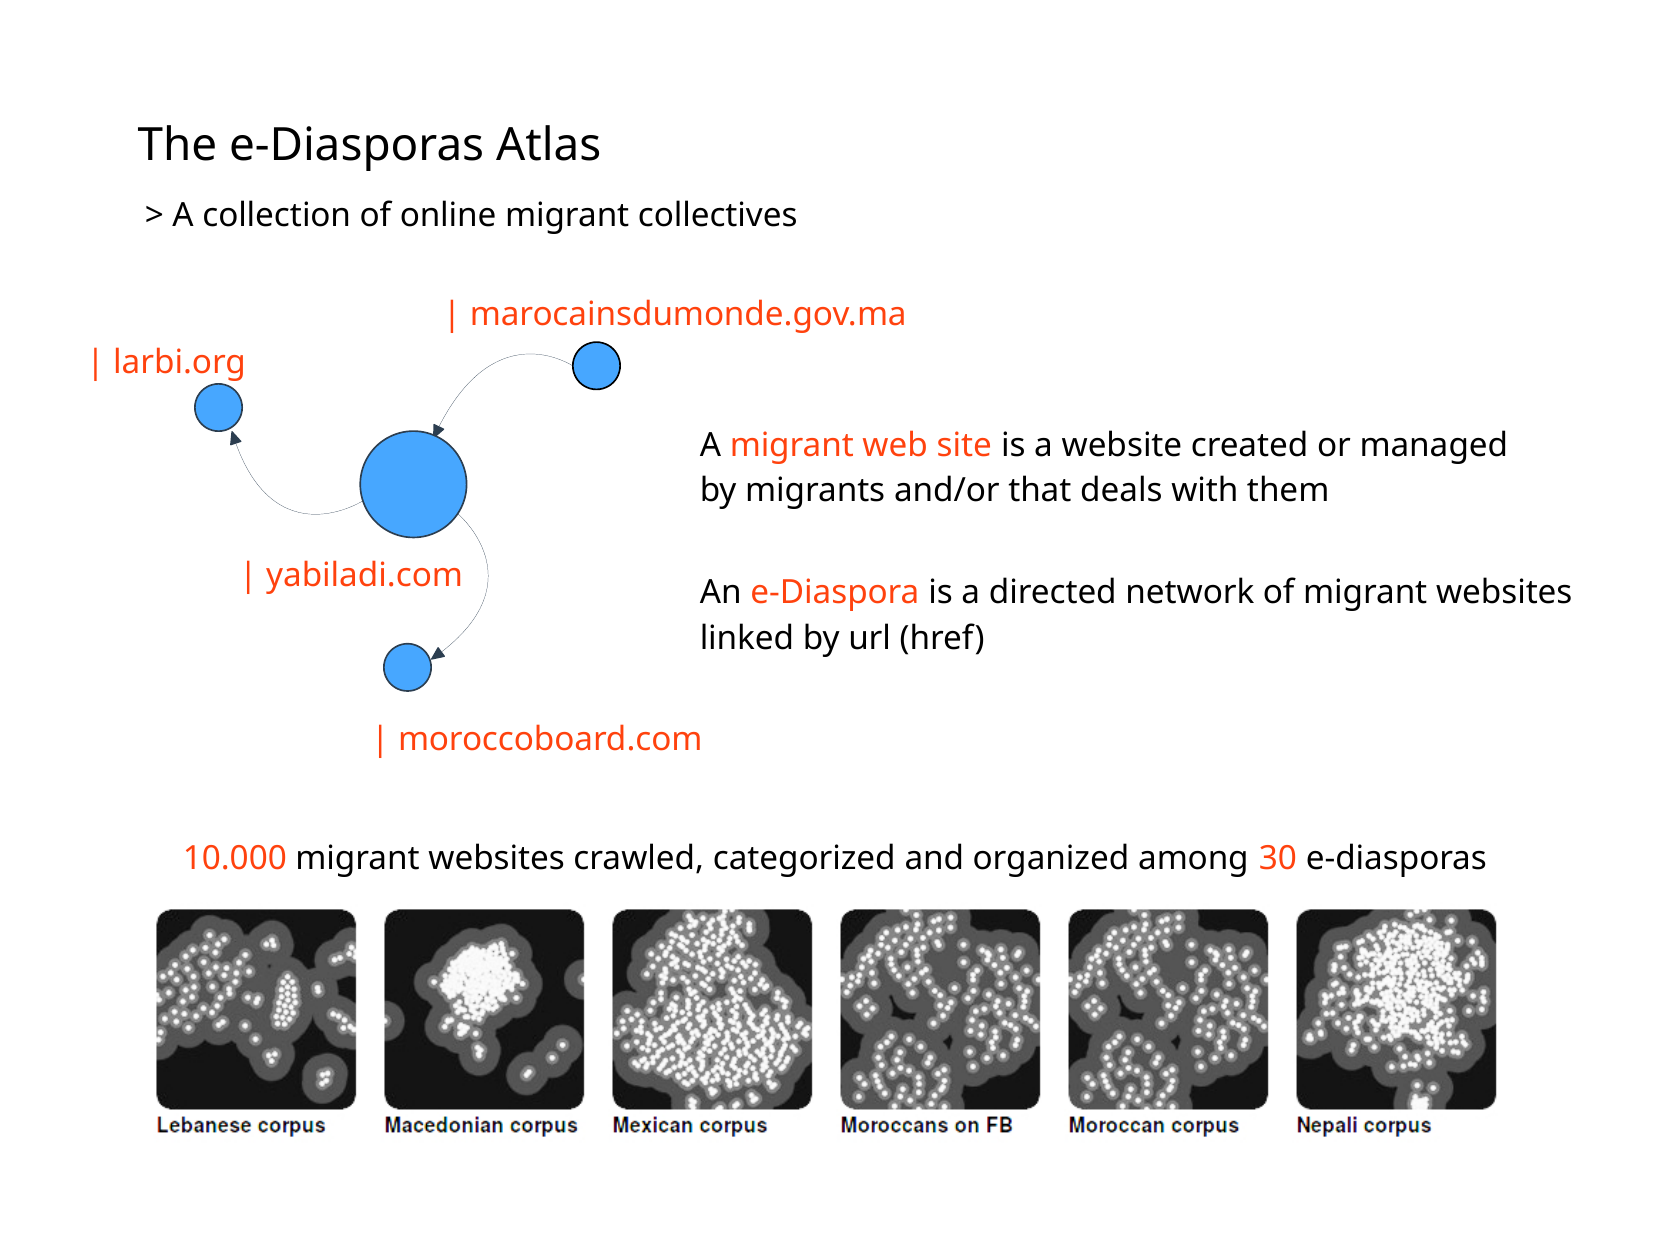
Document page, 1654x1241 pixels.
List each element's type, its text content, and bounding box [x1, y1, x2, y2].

text_box [194, 383, 243, 432]
text_box An e-Diaspora is a directed network of migrant websites linked by url (href) [685, 561, 1571, 655]
text_box | larbi.org [71, 330, 226, 380]
text_box | marocainsdumonde.gov.ma [428, 282, 827, 331]
picture [141, 891, 1512, 1154]
text_box [360, 431, 467, 538]
text_box [383, 643, 432, 692]
text_box > A collection of online migrant collectives [129, 183, 806, 238]
text_box A migrant web site is a website created or managed by migrants and/or that deals with them [685, 413, 1514, 508]
text_box The e-Diasporas Atlas [123, 118, 641, 233]
text_box [572, 342, 621, 390]
text_box | yabiladi.com [224, 543, 435, 592]
text_box | moroccoboard.com [356, 707, 653, 756]
text_box 10.000 migrant websites crawled, categorized and organized among 30 e-diasporas [168, 826, 1480, 882]
